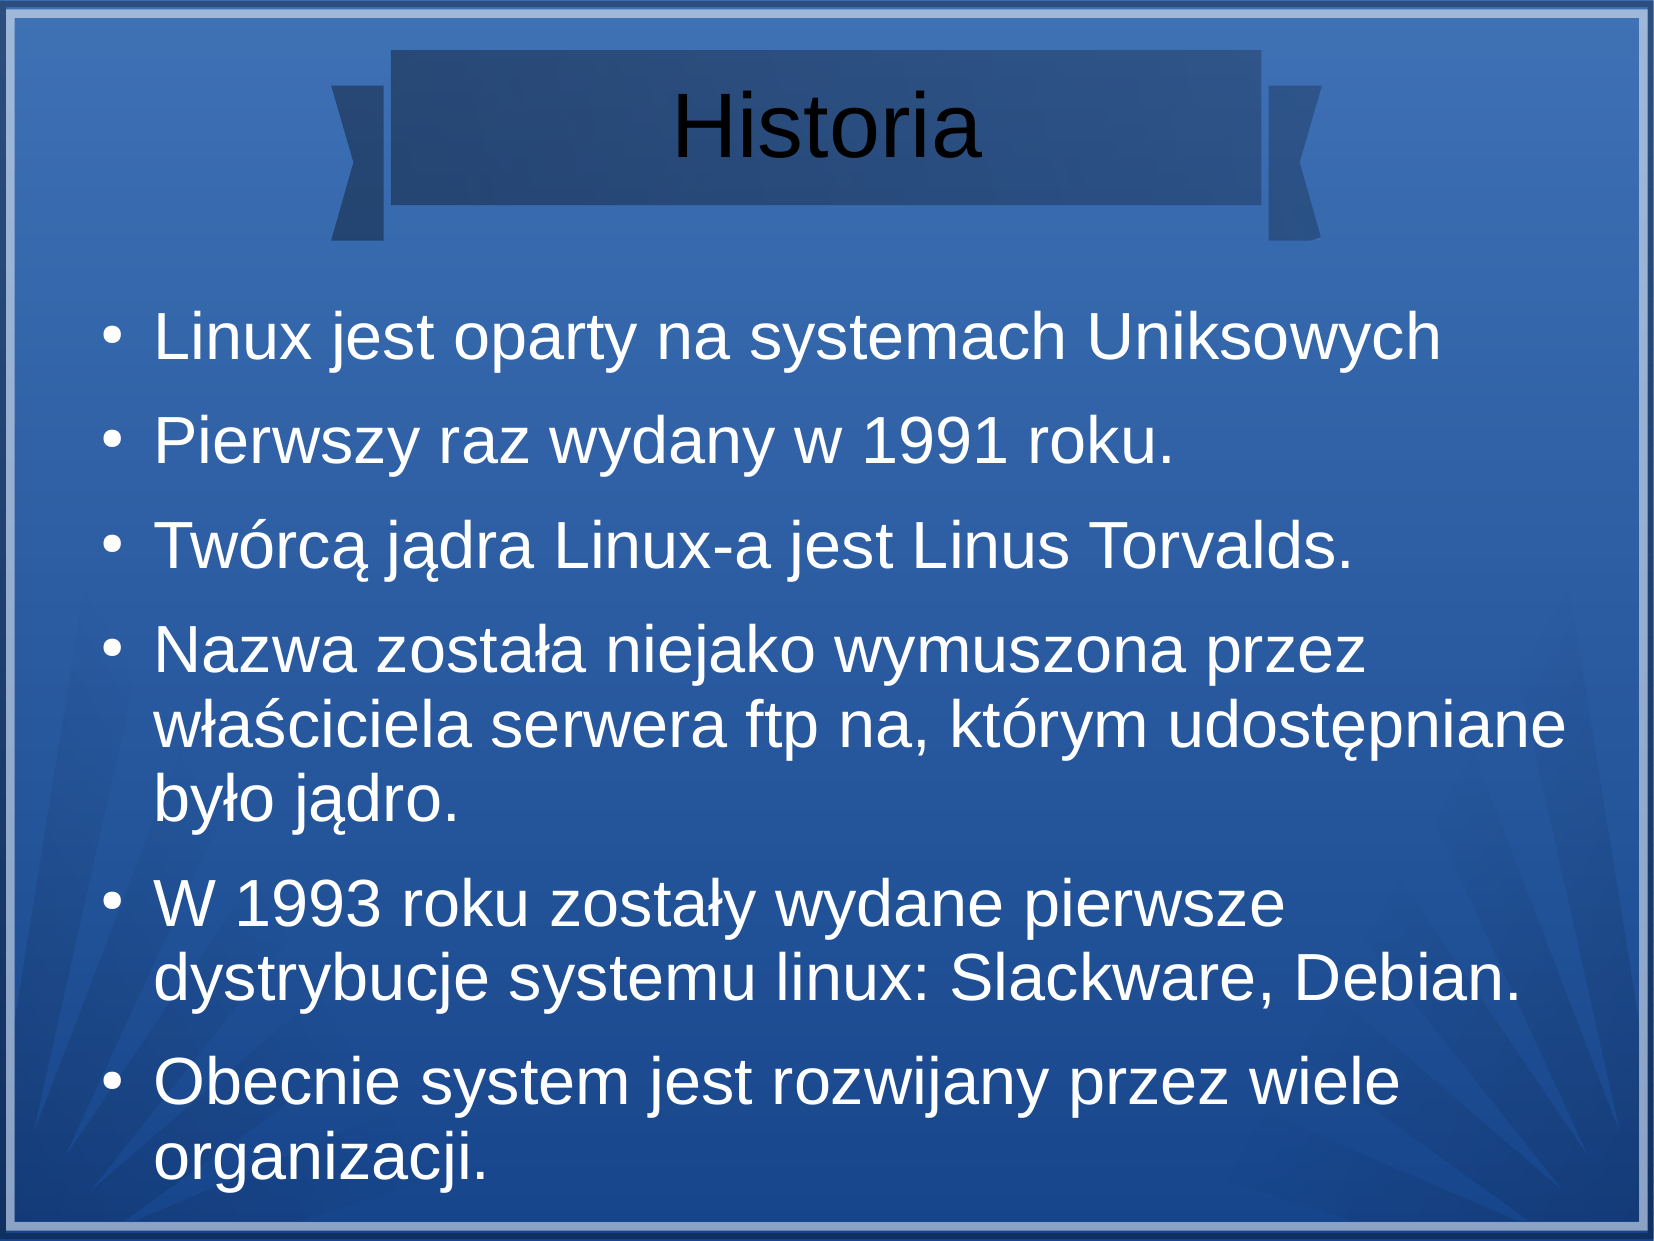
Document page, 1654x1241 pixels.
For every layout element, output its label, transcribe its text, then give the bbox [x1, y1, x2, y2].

title Historia [389, 47, 1264, 205]
list Linux jest oparty na systemach Uniksowych Pierwszy raz wydany w 1991 roku. Twórcą jądra Linux-a jest Linus Torvalds. Nazwa została niejako wymuszona przez właściciela serwera ftp na, którym udostępniane było jądro. W 1993 roku zostały wydane pierwsze dystrybucje systemu linux: Slackware, Debian. Obecnie system jest rozwijany przez wiele organizacji. [82, 299, 1571, 1241]
